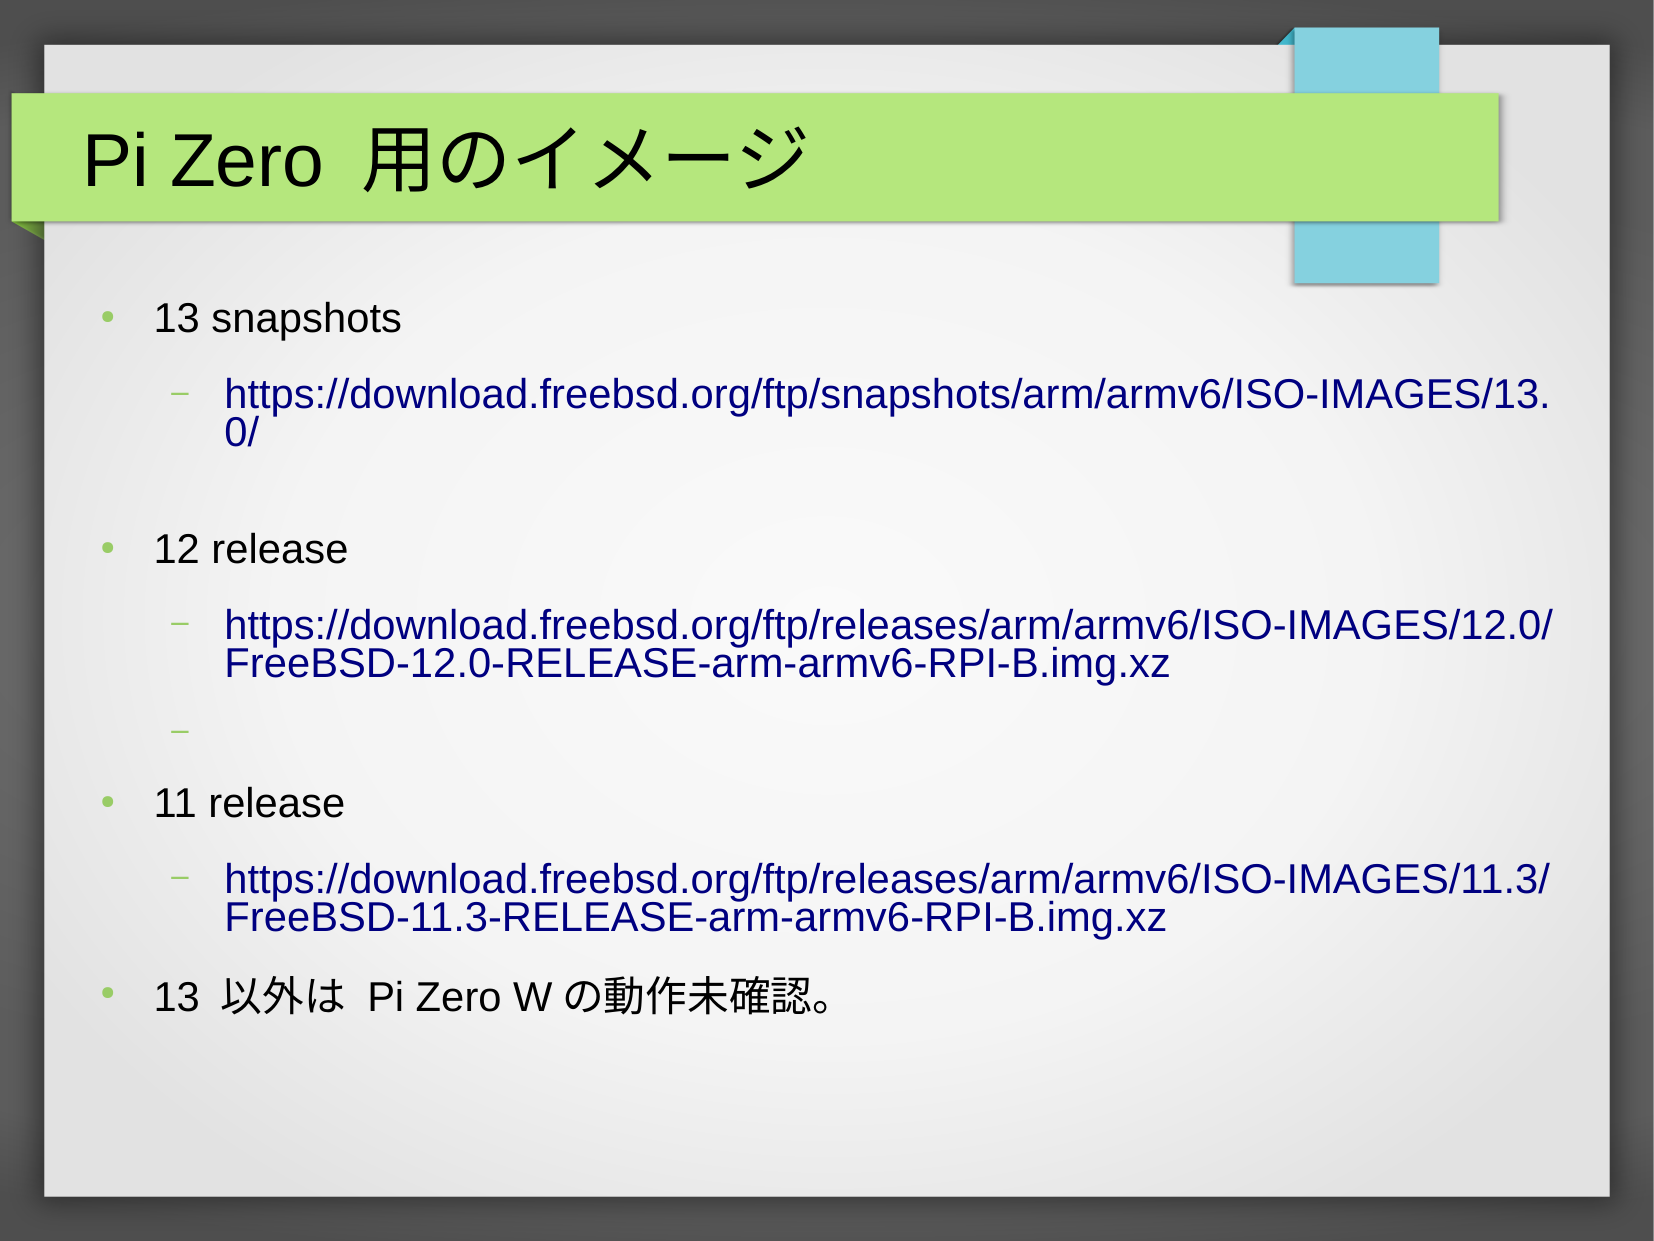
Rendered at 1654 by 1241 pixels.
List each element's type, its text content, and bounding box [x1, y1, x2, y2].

title Pi Zero 用のイメージ [82, 94, 1264, 213]
list 13 snapshots https://download.freebsd.org/ftp/snapshots/arm/armv6/ISO-IMAGES/13.0/ 12 release https://download.freebsd.org/ftp/releases/arm/armv6/ISO-IMAGES/12.0/FreeBSD-12.0-RELEASE-arm-armv6-RPI-B.img.xz 11 release https://download.freebsd.org/ftp/releases/arm/armv6/ISO-IMAGES/11.3/FreeBSD-11.3-RELEASE-arm-armv6-RPI-B.img.xz 13 以外は Pi Zero Wの動作未確認。 [82, 295, 1571, 1015]
picture [0, 0, 1654, 1241]
